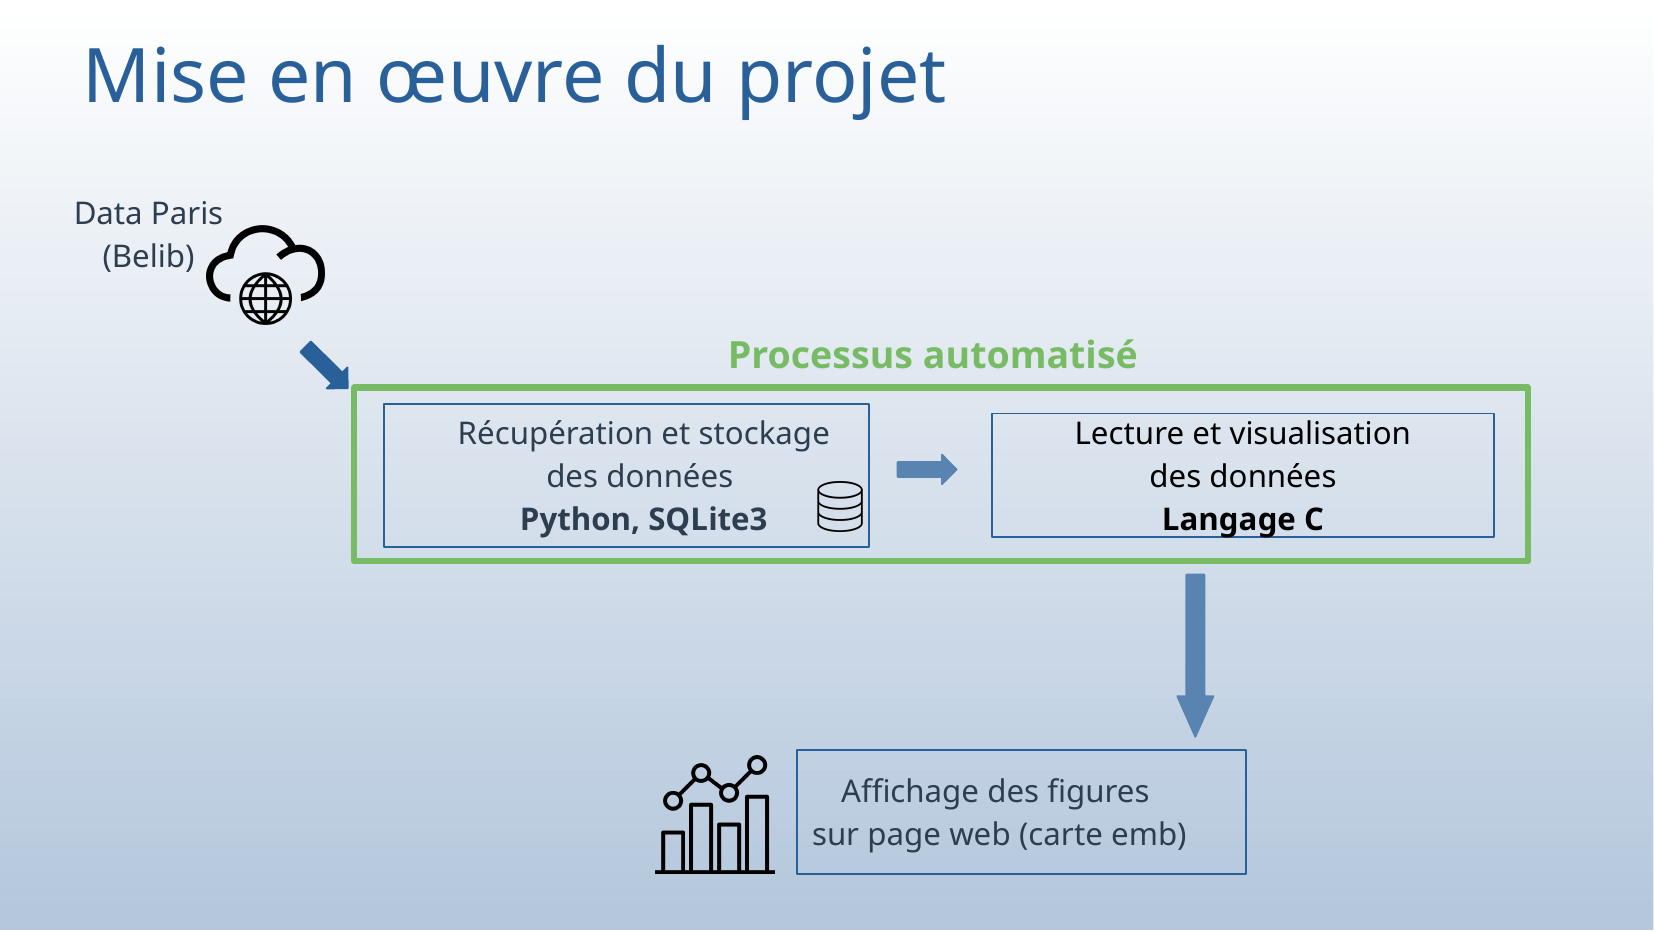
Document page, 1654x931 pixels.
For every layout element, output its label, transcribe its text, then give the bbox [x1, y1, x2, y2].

text_box Lecture et visualisation des données Langage C [992, 413, 1495, 538]
text_box Processus automatisé [637, 324, 1229, 384]
picture [655, 755, 775, 875]
text_box Affichage des figures sur page web (carte emb) [797, 750, 1247, 874]
picture [815, 481, 865, 532]
text_box Data Paris (Belib) [59, 171, 266, 296]
picture [206, 225, 325, 325]
text_box [59, 224, 1595, 931]
text_box Récupération et stockage des données Python, SQLite3 [383, 413, 869, 537]
title Mise en œuvre du projet [82, 0, 1571, 151]
